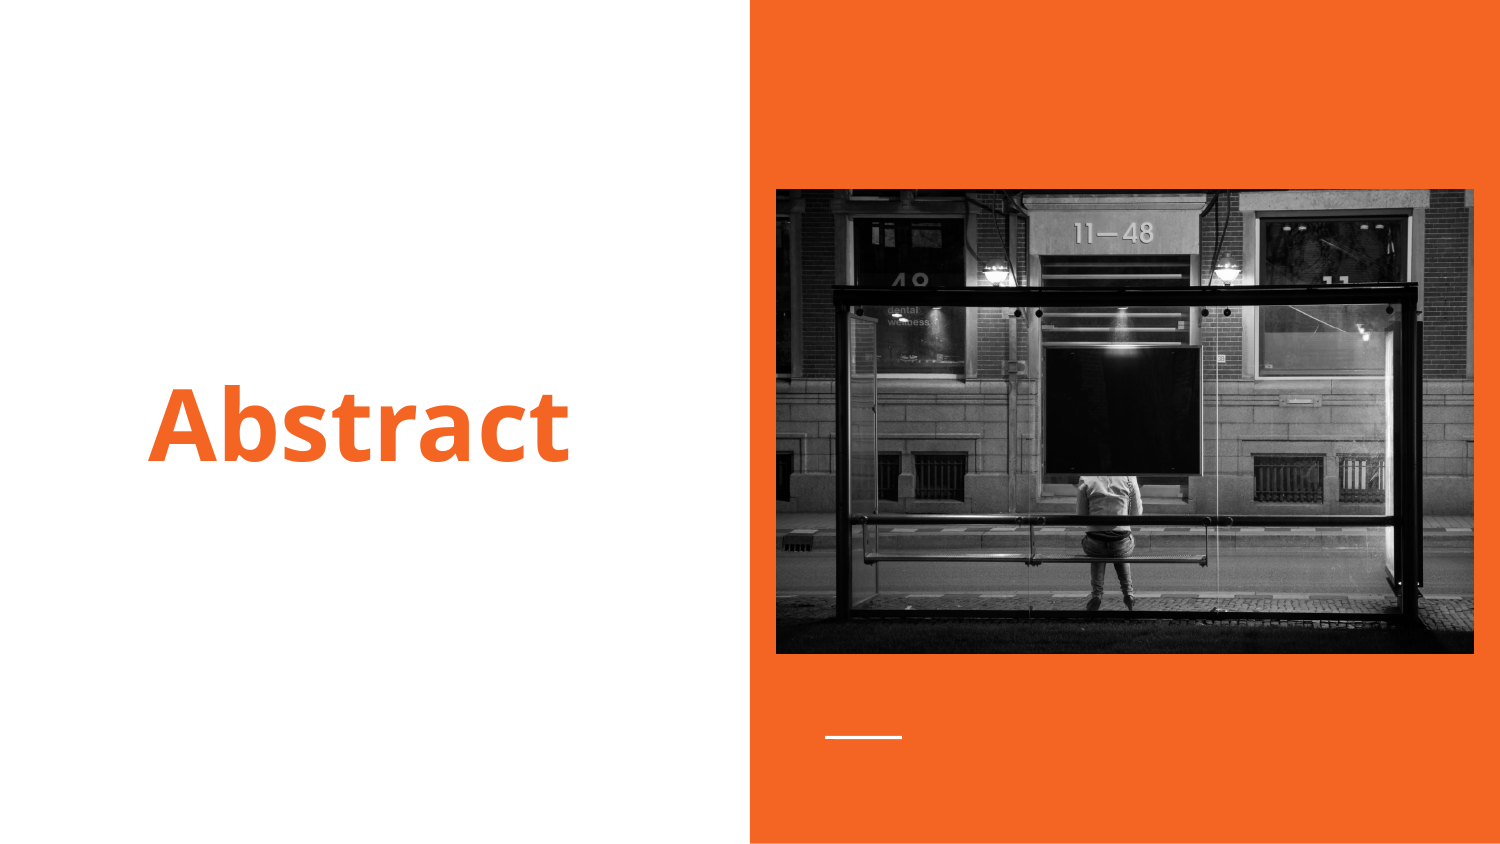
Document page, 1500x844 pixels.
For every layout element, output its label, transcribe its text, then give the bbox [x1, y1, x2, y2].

title Abstract [28, 280, 693, 497]
picture [776, 189, 1474, 654]
